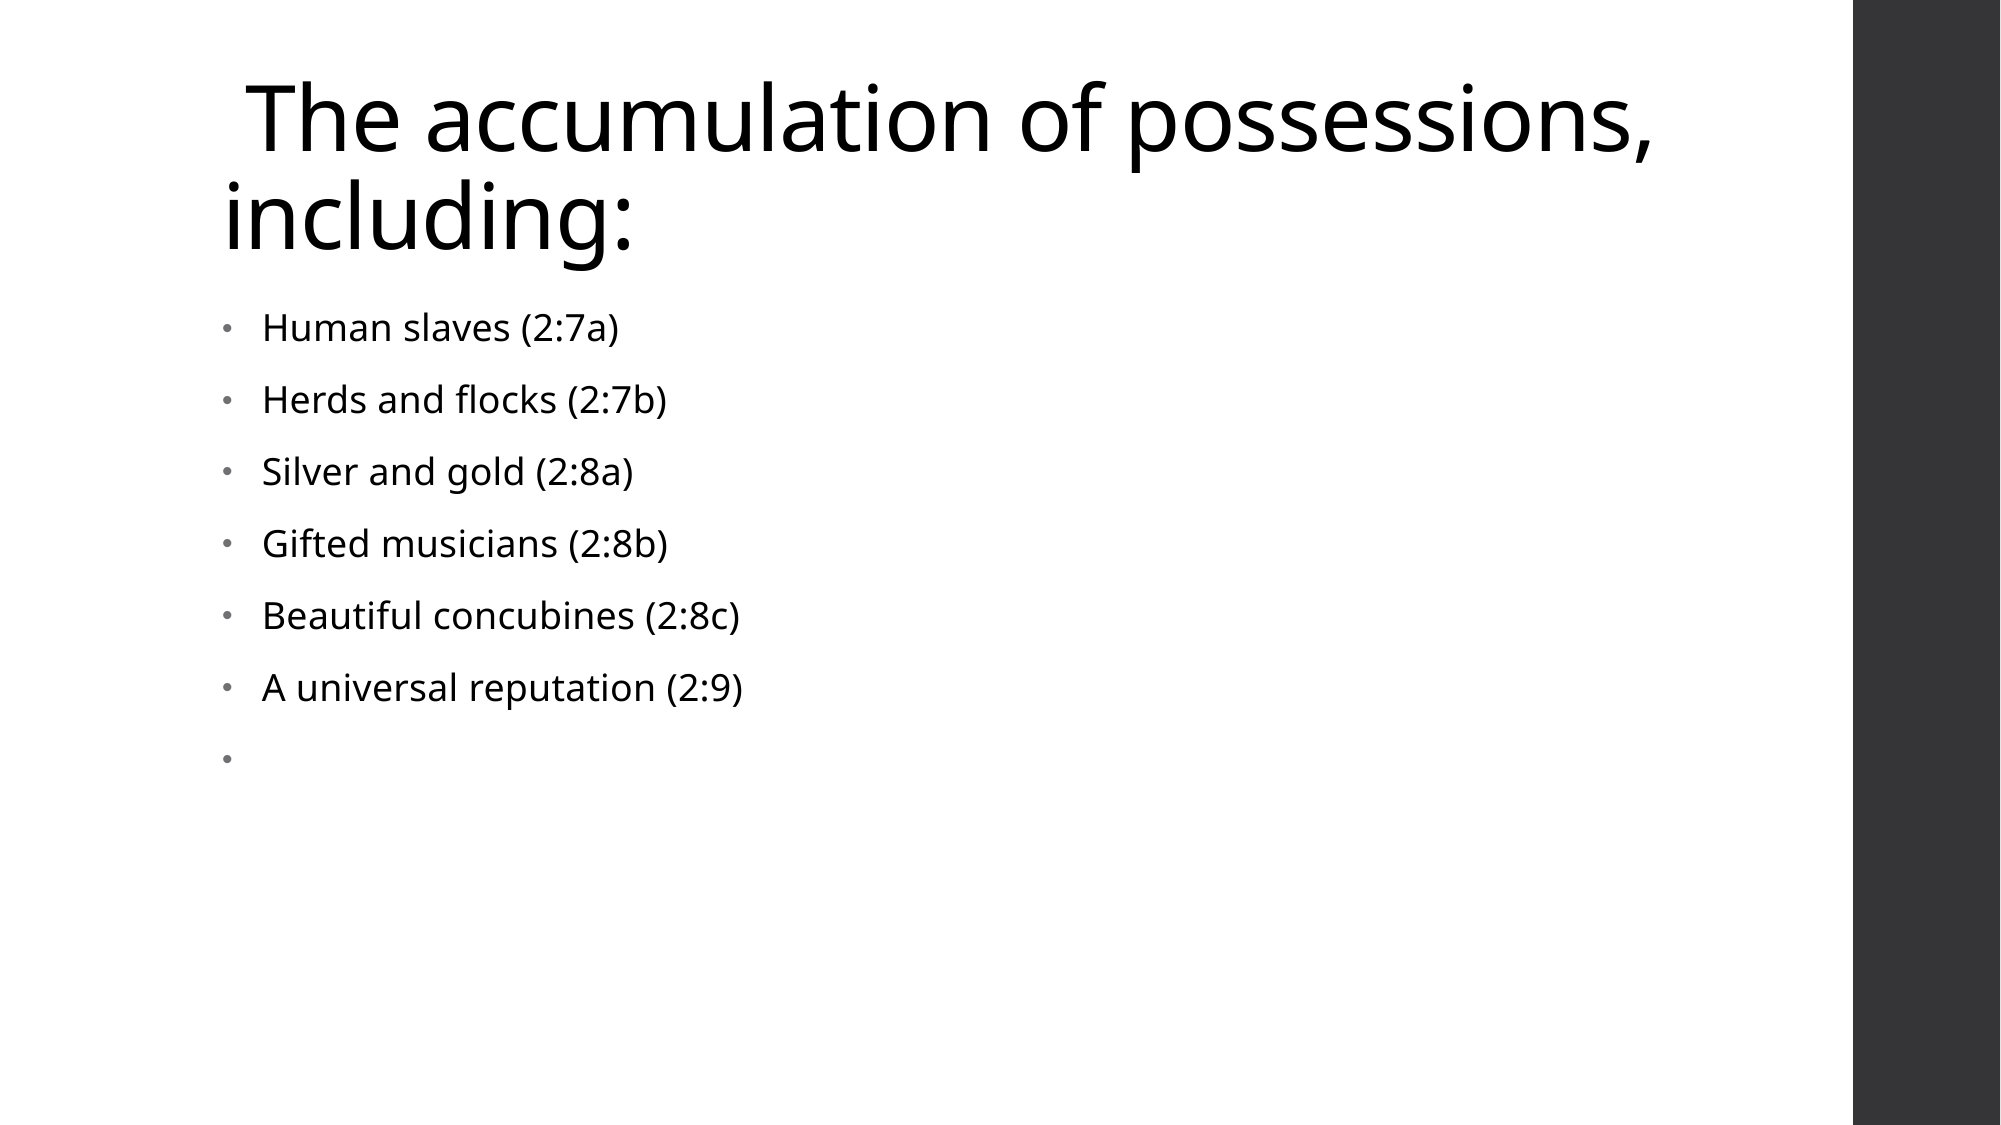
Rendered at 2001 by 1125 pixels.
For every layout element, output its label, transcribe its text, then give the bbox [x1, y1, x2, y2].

title The accumulation of possessions, including: [206, 60, 1797, 278]
list Human slaves (2:7a) Herds and flocks (2:7b) Silver and gold (2:8a) Gifted musicians (2:8b) Beautiful concubines (2:8c) A universal reputation (2:9) [206, 299, 1617, 1014]
